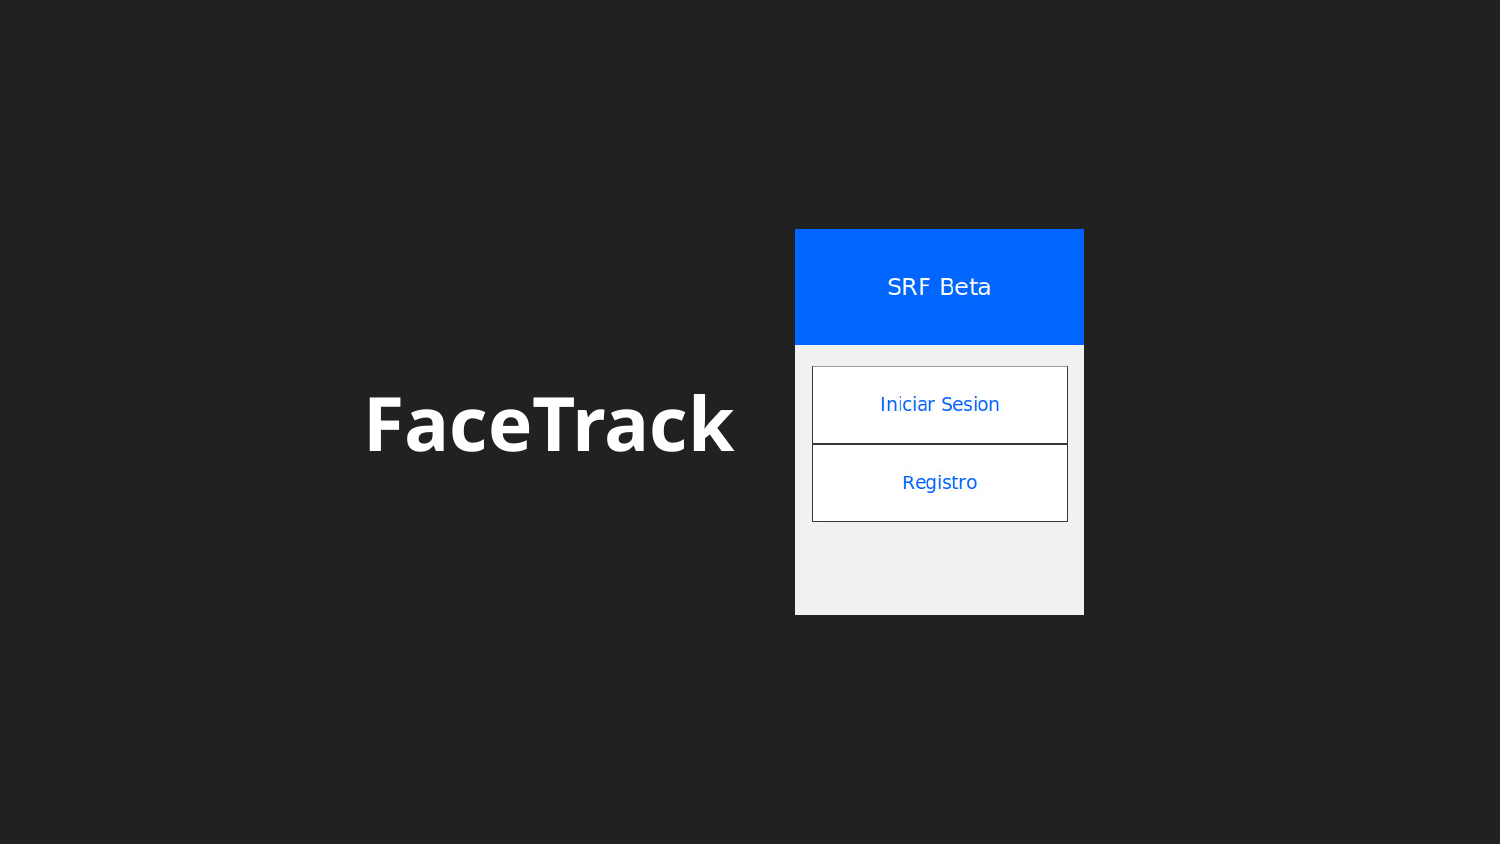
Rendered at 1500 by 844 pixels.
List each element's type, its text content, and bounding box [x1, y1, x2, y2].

text_box FaceTrack [0, 0, 750, 844]
picture [795, 229, 1084, 615]
